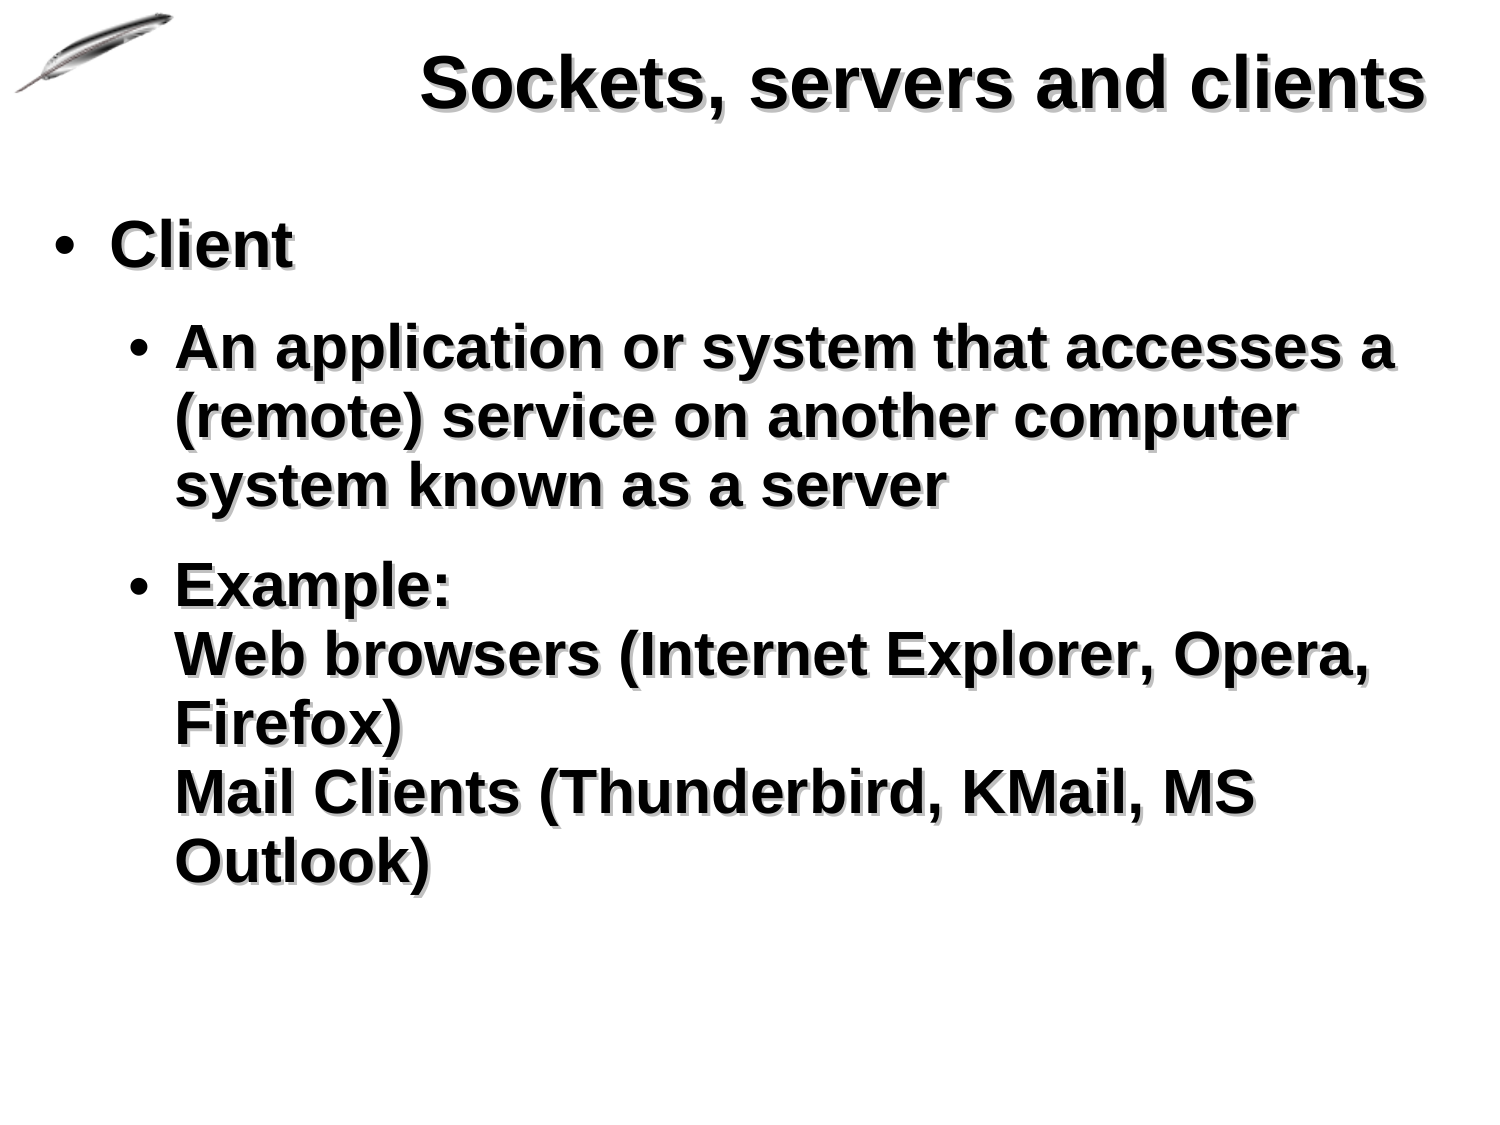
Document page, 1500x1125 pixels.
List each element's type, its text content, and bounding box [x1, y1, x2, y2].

picture [11, 11, 179, 95]
list Client An application or system that accesses a (remote) service on another computer system known as a server Example: Web browsers (Internet Explorer, Opera, Firefox) Mail Clients (Thunderbird, KMail, MS Outlook) [53, 207, 1447, 1084]
title Sockets, servers and clients [419, 0, 1459, 176]
